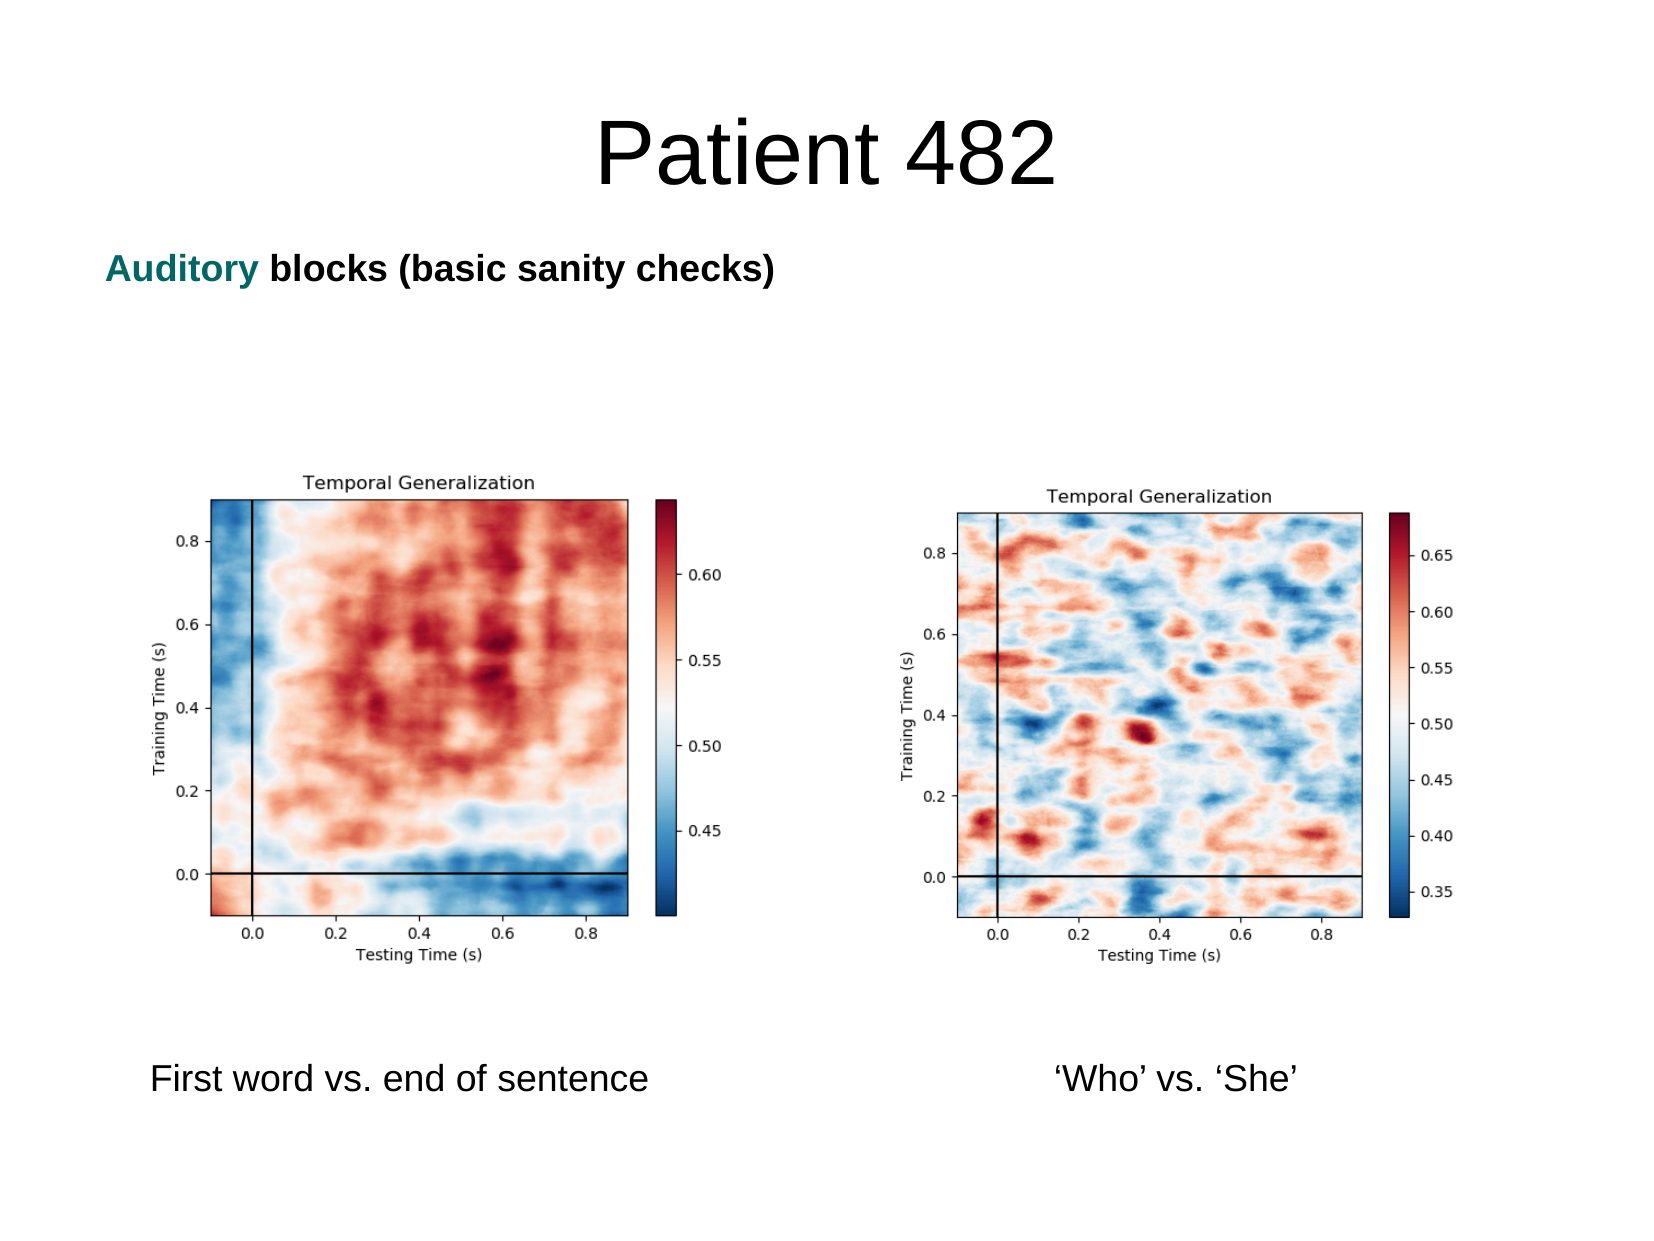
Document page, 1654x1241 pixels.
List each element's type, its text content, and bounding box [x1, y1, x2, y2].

text_box Auditory blocks (basic sanity checks) [90, 240, 871, 339]
text_box First word vs. end of sentence [135, 1050, 706, 1149]
title Patient 482 [82, 49, 1571, 257]
picture [840, 449, 1540, 975]
text_box ‘Who’ vs. ‘She’ [890, 1050, 1461, 1149]
picture [90, 434, 811, 976]
